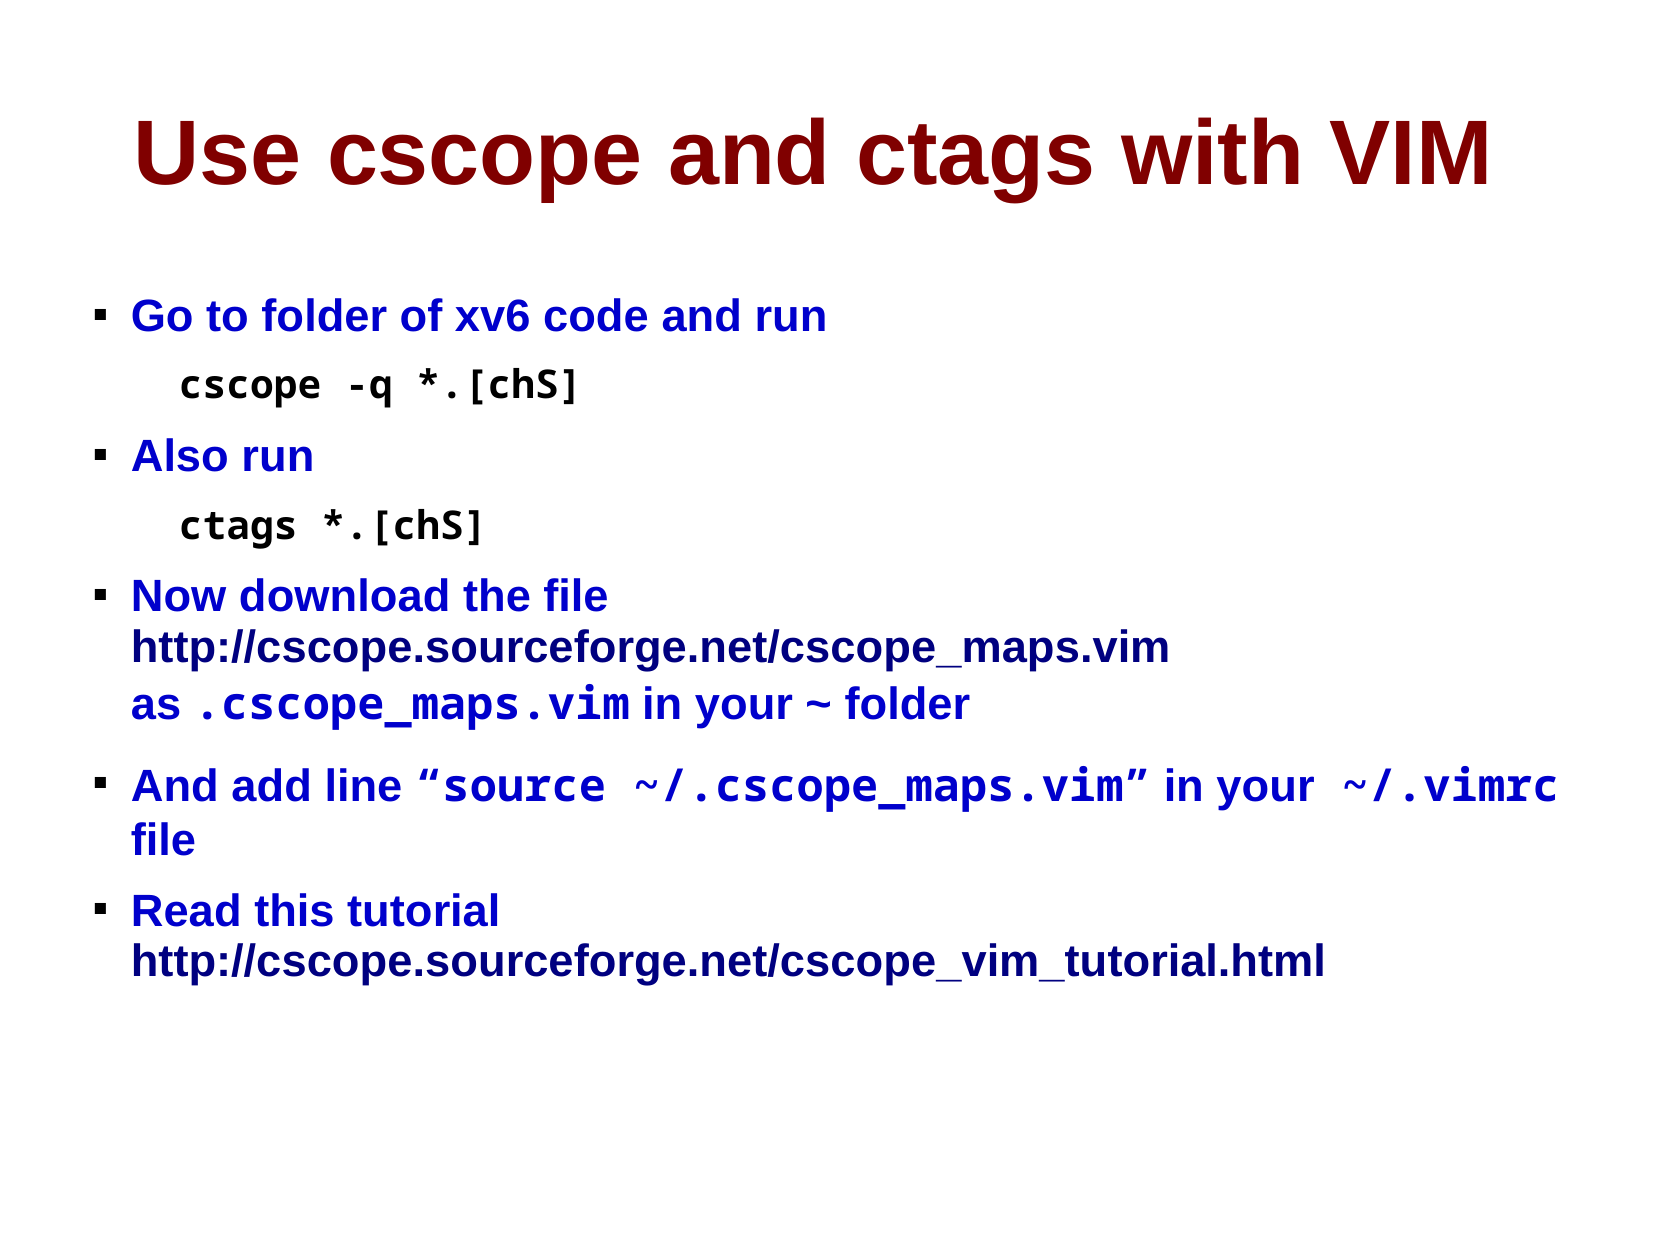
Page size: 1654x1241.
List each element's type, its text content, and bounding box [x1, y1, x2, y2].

title Use cscope and ctags with VIM [82, 49, 1571, 257]
list Go to folder of xv6 code and run cscope -q *.[chS] Also run ctags *.[chS] Now download the file http://cscope.sourceforge.net/cscope_maps.vim as .cscope_maps.vim in your ~ folder And add line “source ~/.cscope_maps.vim” in your ~/.vimrc file Read this tutorial http://cscope.sourceforge.net/cscope_vim_tutorial.html [82, 290, 1571, 1010]
